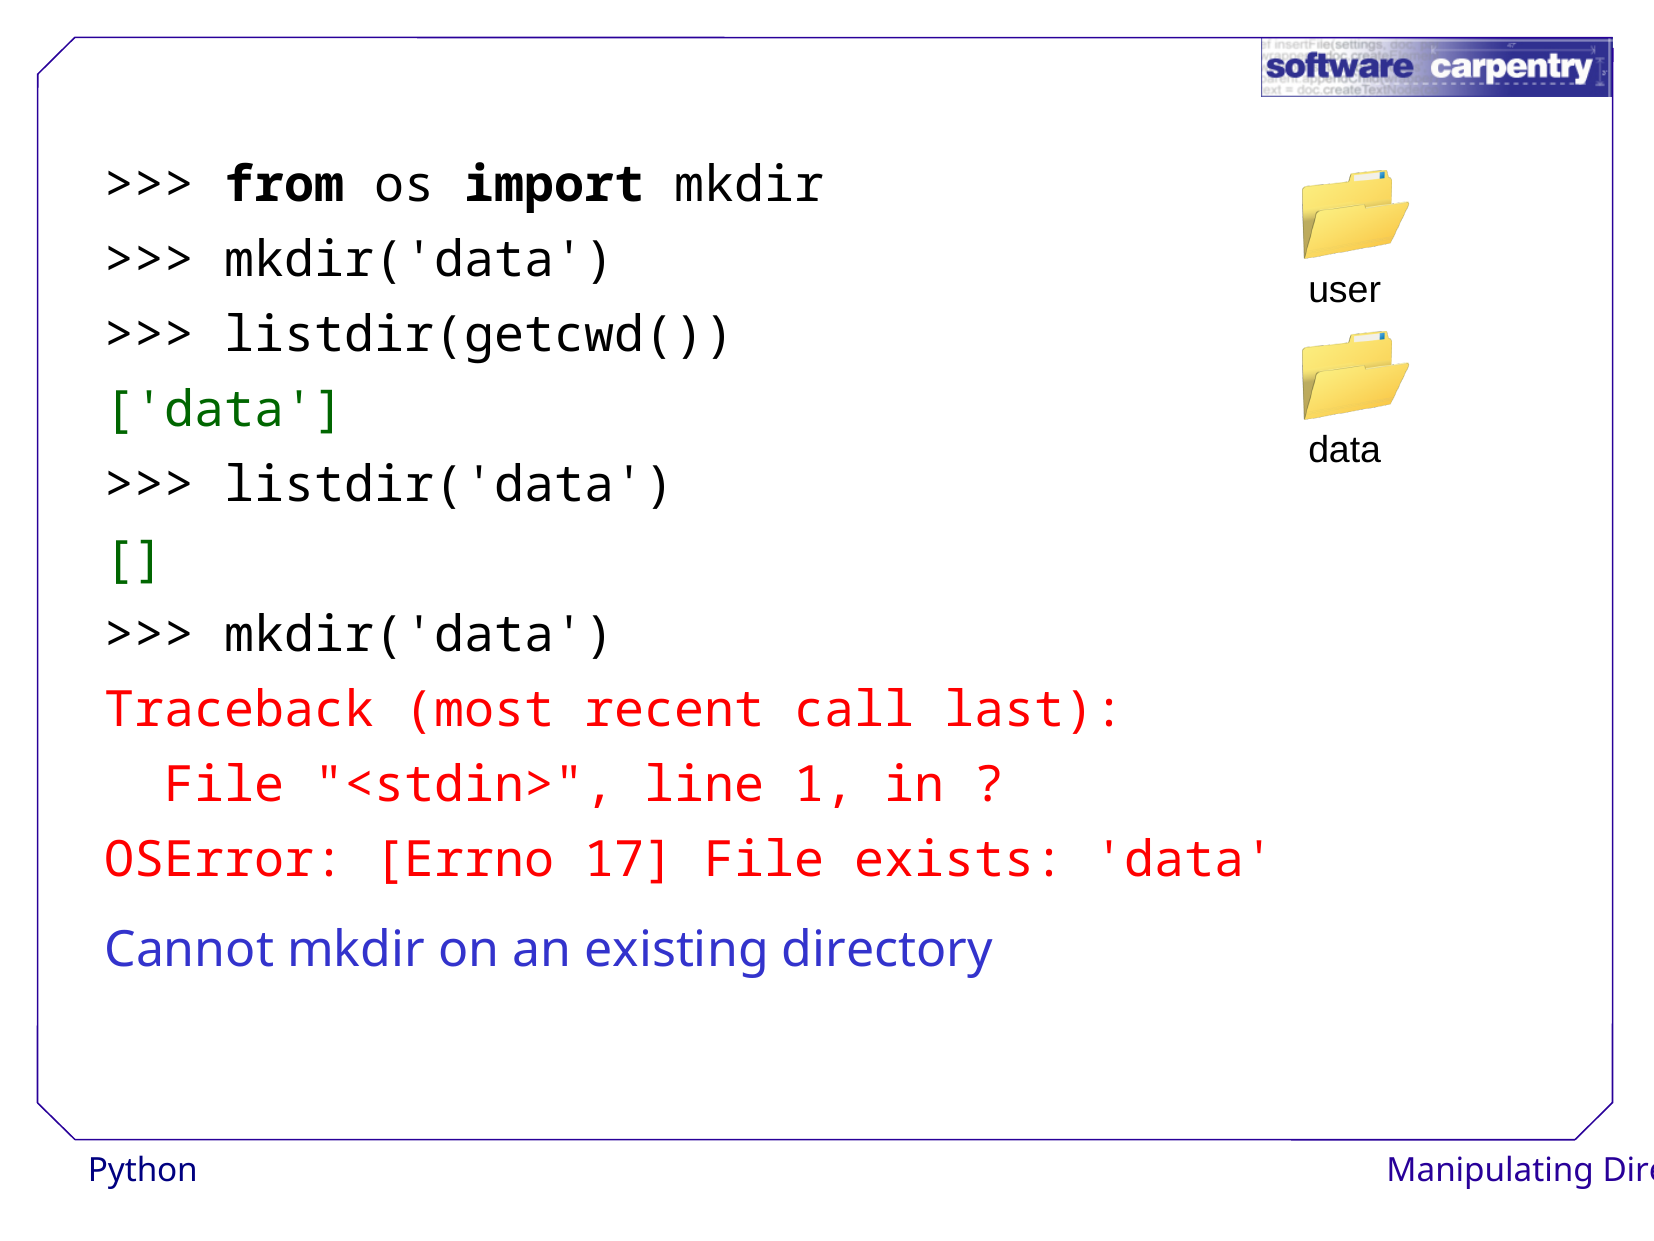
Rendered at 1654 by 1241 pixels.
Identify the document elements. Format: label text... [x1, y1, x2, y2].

picture [1298, 317, 1413, 433]
text_box data [1293, 421, 1396, 479]
text_box Cannot mkdir on an existing directory [89, 894, 809, 989]
picture [1298, 156, 1413, 273]
text_box user [1293, 261, 1396, 319]
picture [1261, 39, 1613, 97]
text_box >>> from os import mkdir >>> mkdir('data') >>> listdir(getcwd()) ['data'] >>> listdir('data') [] >>> mkdir('data') Traceback (most recent call last): File "<stdin>", line 1, in ? OSError: [Errno 17] File exists: 'data' [89, 128, 1512, 1037]
